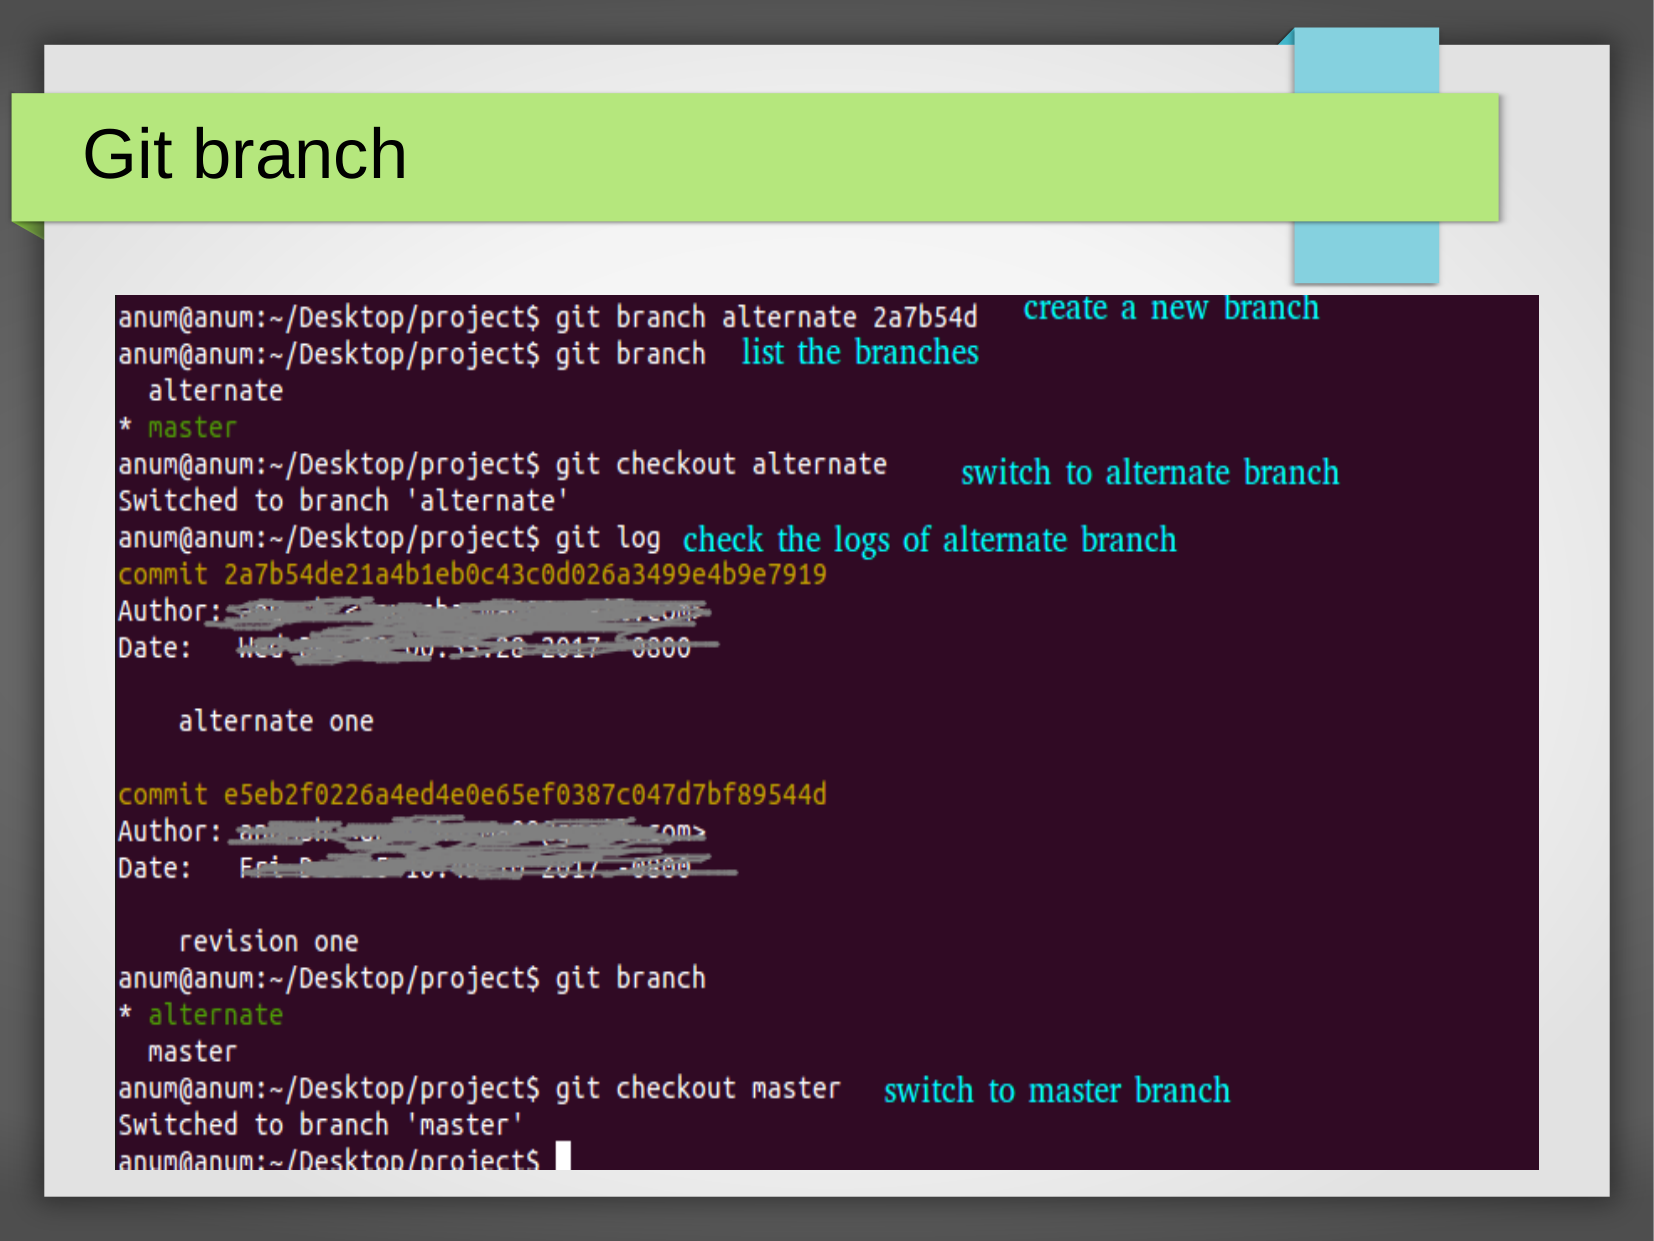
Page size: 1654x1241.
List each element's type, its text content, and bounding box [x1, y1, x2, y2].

title Git branch [82, 94, 1264, 213]
picture [0, 0, 1654, 1241]
